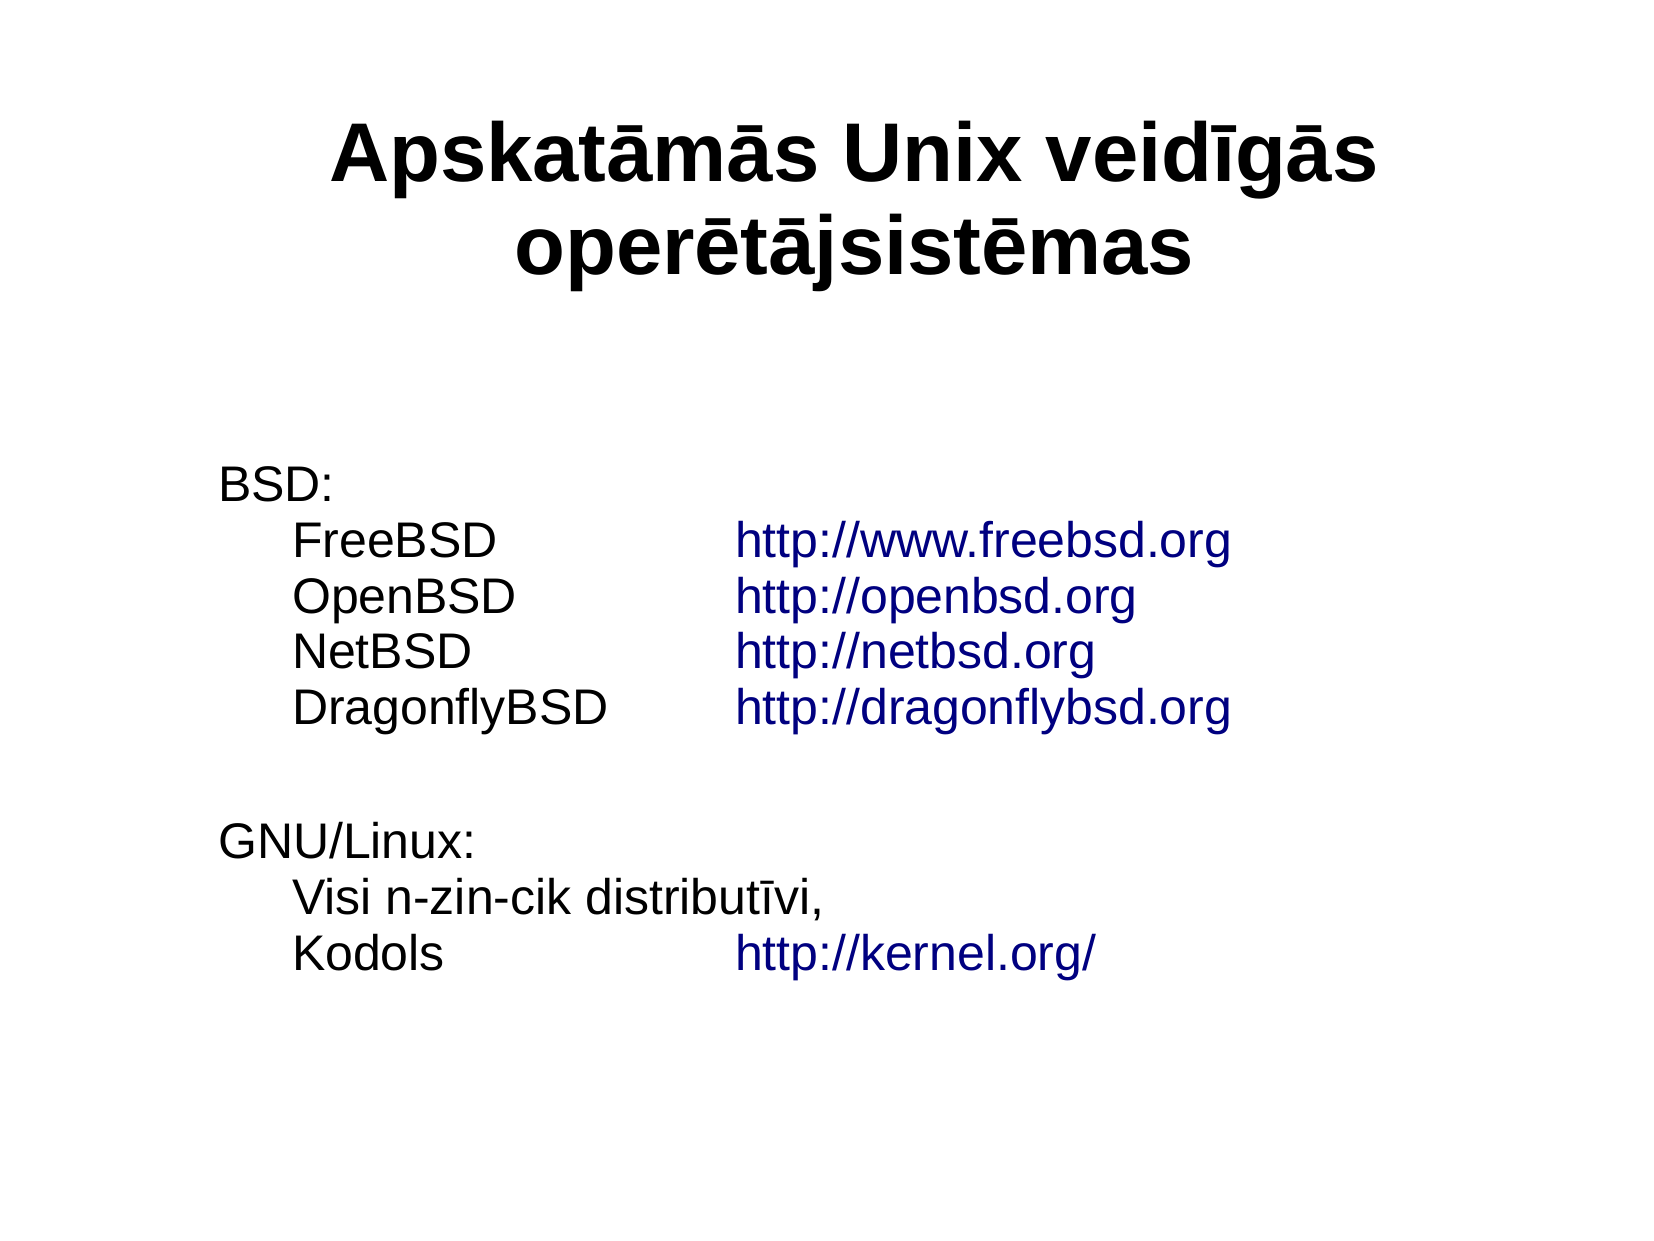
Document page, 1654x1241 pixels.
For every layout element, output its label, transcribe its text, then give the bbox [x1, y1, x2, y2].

text_box BSD: FreeBSD http://www.freebsd.org OpenBSD http://openbsd.org NetBSD http://netbsd.org DragonflyBSD http://dragonflybsd.org [203, 449, 1474, 743]
text_box Apskatāmās Unix veidīgās operētājsistēmas [101, 99, 1608, 300]
text_box GNU/Linux: Visi n-zin-cik distributīvi, Kodols http://kernel.org/ [203, 806, 1178, 989]
